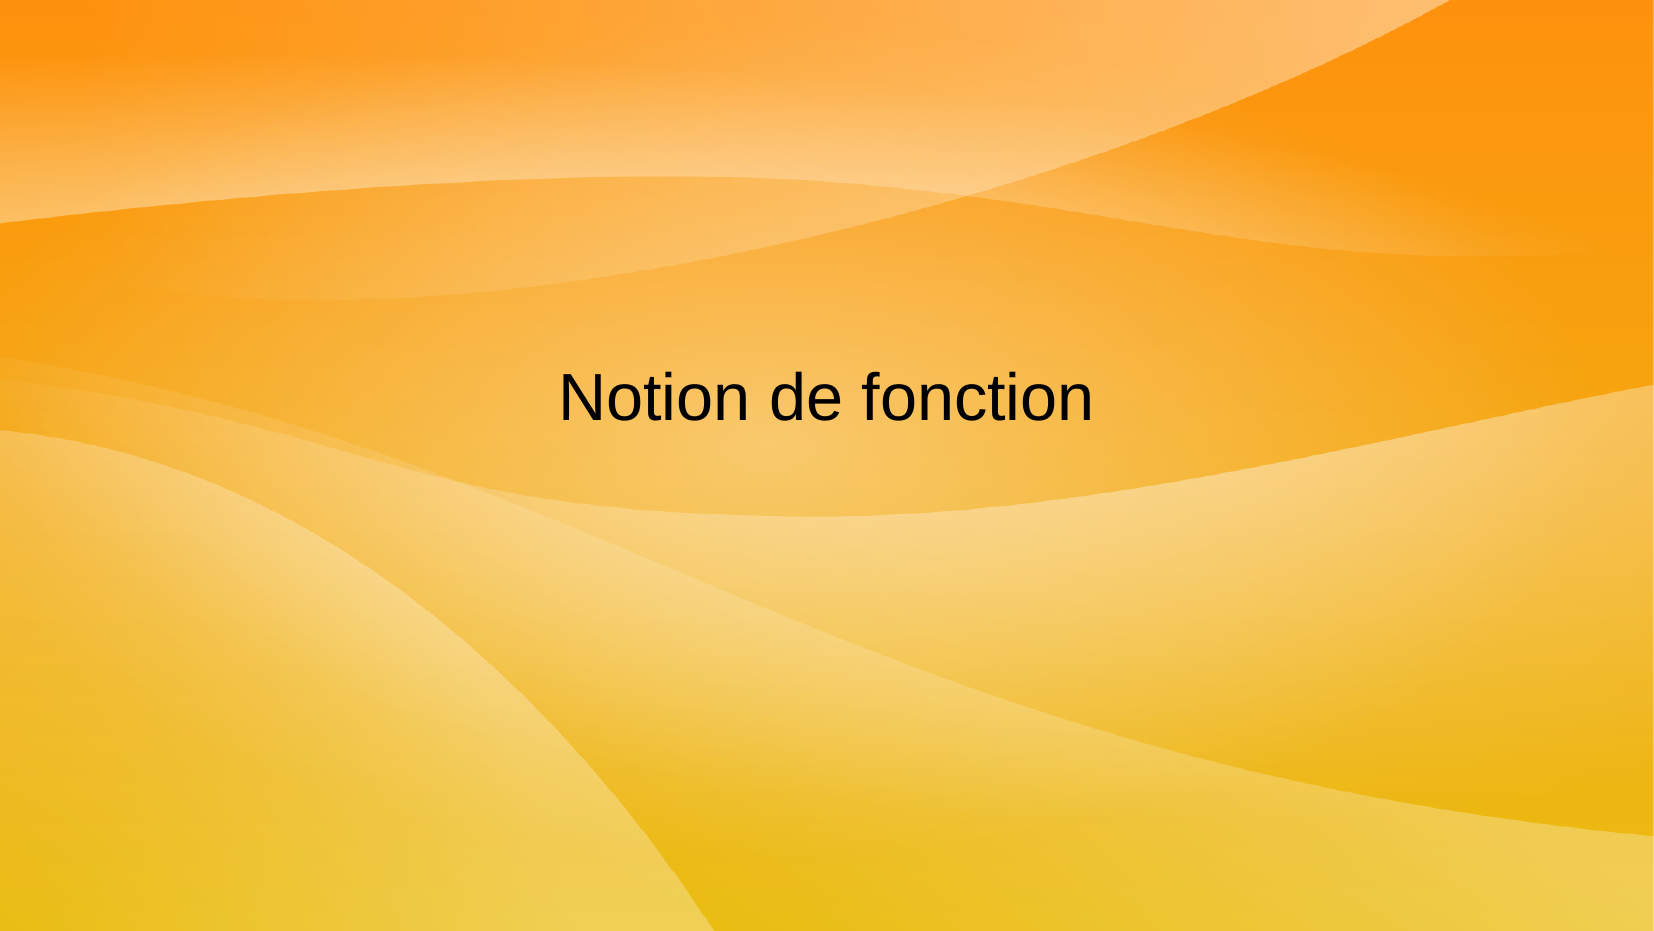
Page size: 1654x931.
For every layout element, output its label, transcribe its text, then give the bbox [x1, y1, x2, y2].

picture [0, 0, 1654, 931]
subtitle Notion de fonction [82, 37, 1571, 757]
